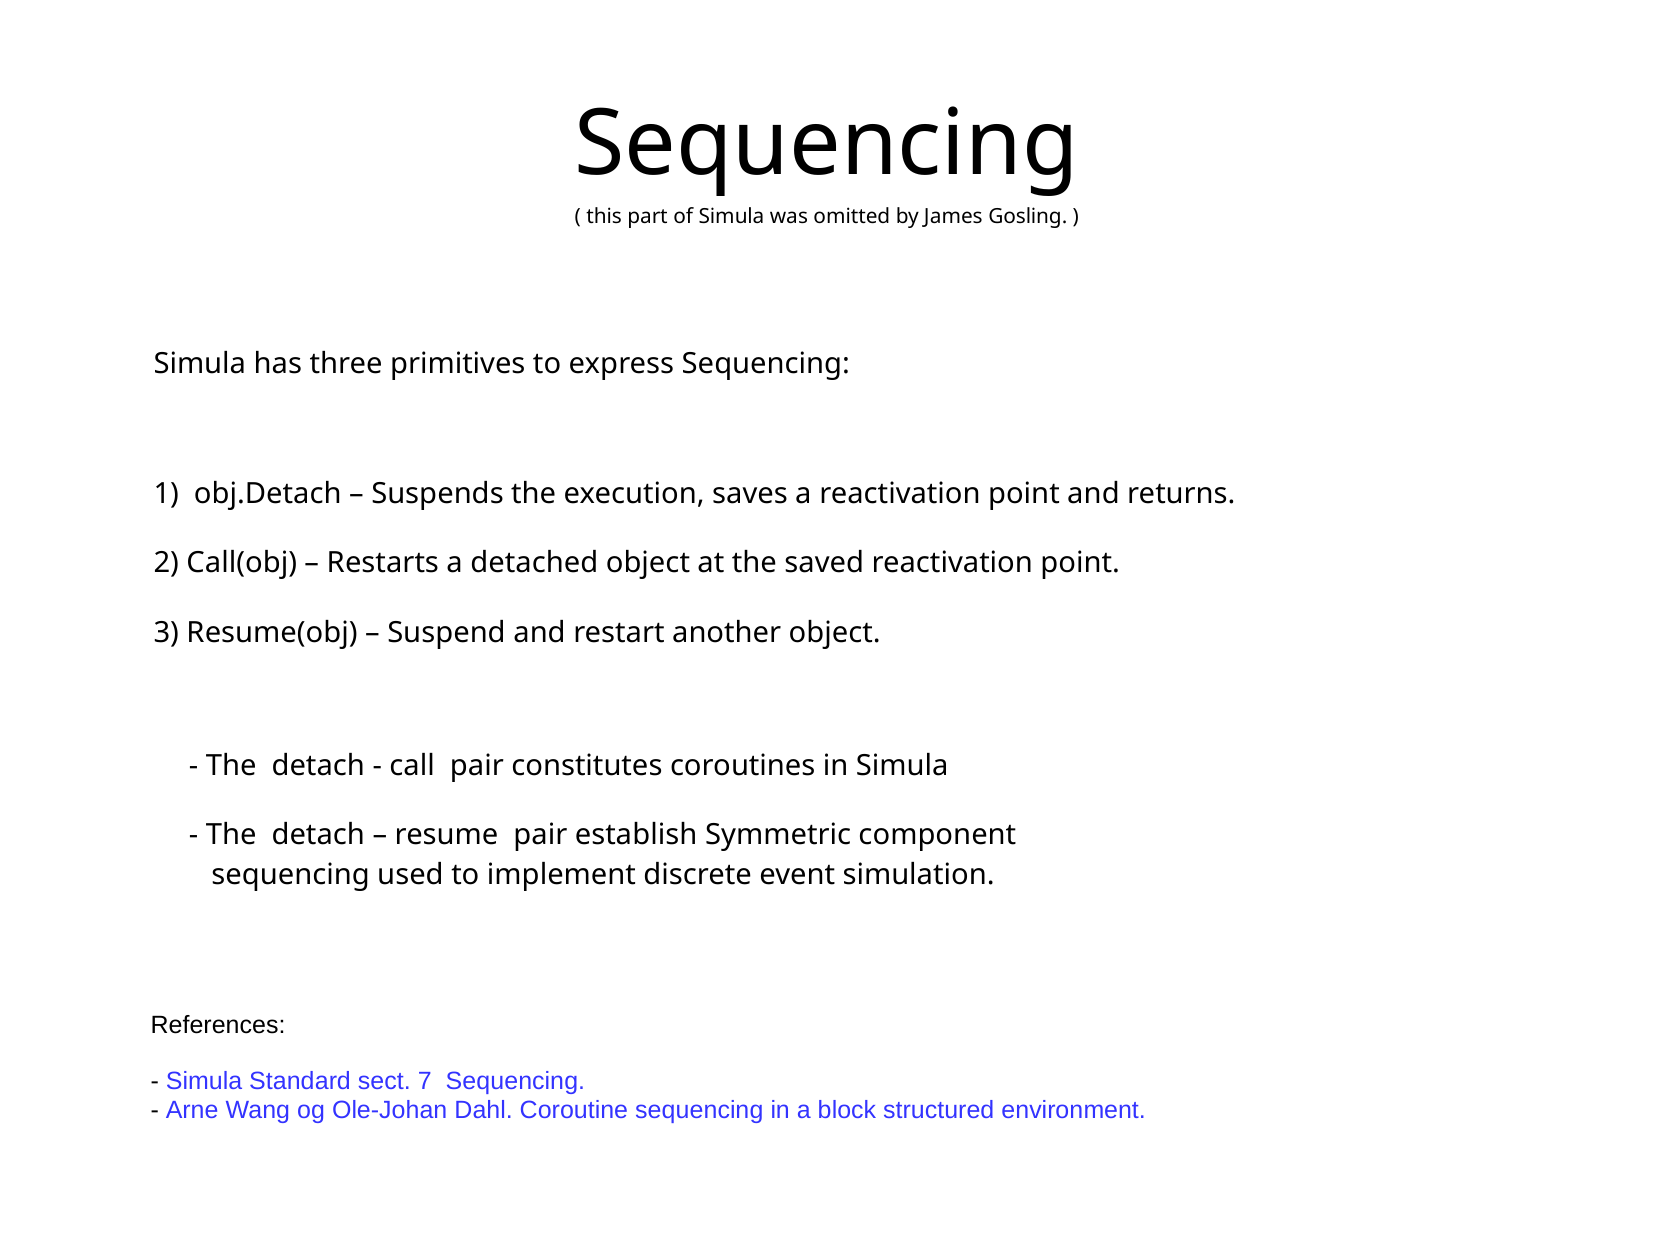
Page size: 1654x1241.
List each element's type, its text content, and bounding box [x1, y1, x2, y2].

list Simula has three primitives to express Sequencing: [82, 342, 1571, 395]
list 1) obj.Detach – Suspends the execution, saves a reactivation point and returns. 2) Call(obj) – Restarts a detached object at the saved reactivation point. 3) Resume(obj) – Suspend and restart another object. [82, 472, 1571, 654]
text_box References: - Simula Standard sect. 7 Sequencing. - Arne Wang og Ole-Johan Dahl. Coroutine sequencing in a block structured environment. [135, 1003, 1548, 1152]
list - The detach - call pair constitutes coroutines in Simula - The detach – resume pair establish Symmetric component sequencing used to implement discrete event simulation. [189, 744, 1040, 896]
title Sequencing ( this part of Simula was omitted by James Gosling. ) [82, 49, 1571, 257]
